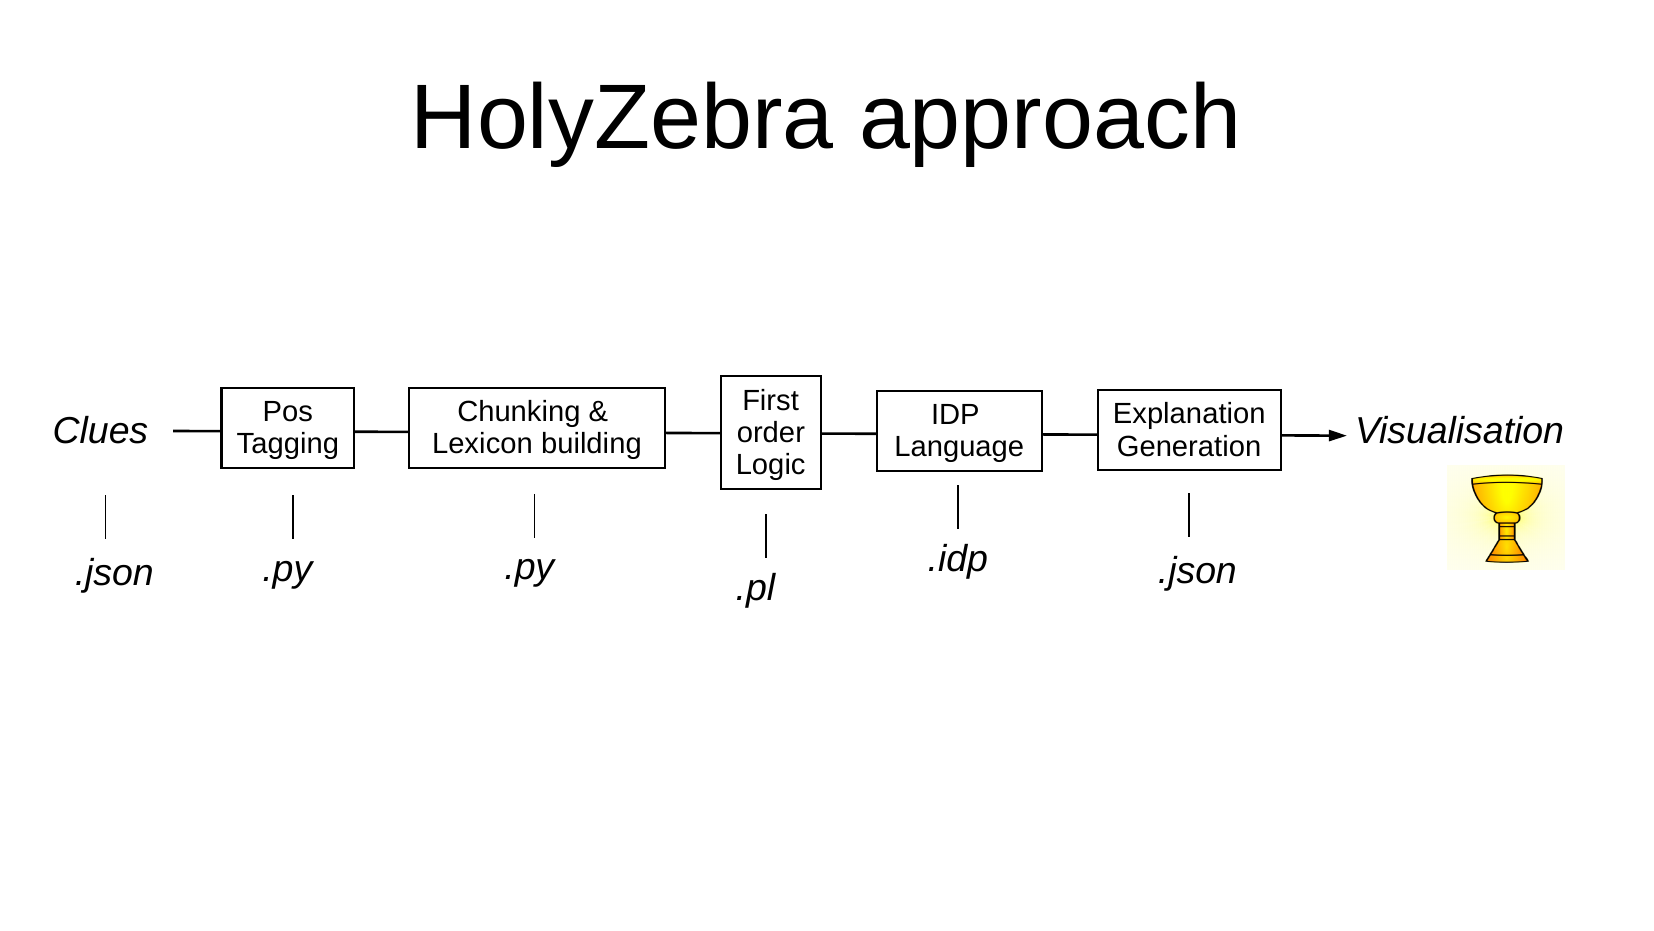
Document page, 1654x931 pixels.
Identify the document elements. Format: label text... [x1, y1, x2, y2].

text_box IDP Language [877, 391, 1042, 471]
text_box .py [247, 540, 329, 599]
text_box Explanation Generation [1098, 390, 1281, 470]
text_box .idp [912, 530, 1004, 589]
picture [1447, 465, 1565, 570]
text_box Visualisation [1340, 402, 1579, 459]
text_box .pl [720, 559, 791, 618]
text_box First order Logic [721, 376, 821, 489]
text_box Chunking & Lexicon building [409, 388, 665, 468]
text_box .json [59, 544, 171, 602]
text_box .json [1143, 542, 1254, 600]
text_box .py [489, 539, 571, 597]
title HolyZebra approach [82, 36, 1571, 193]
text_box Clues [35, 402, 165, 459]
text_box Pos Tagging [222, 388, 354, 468]
